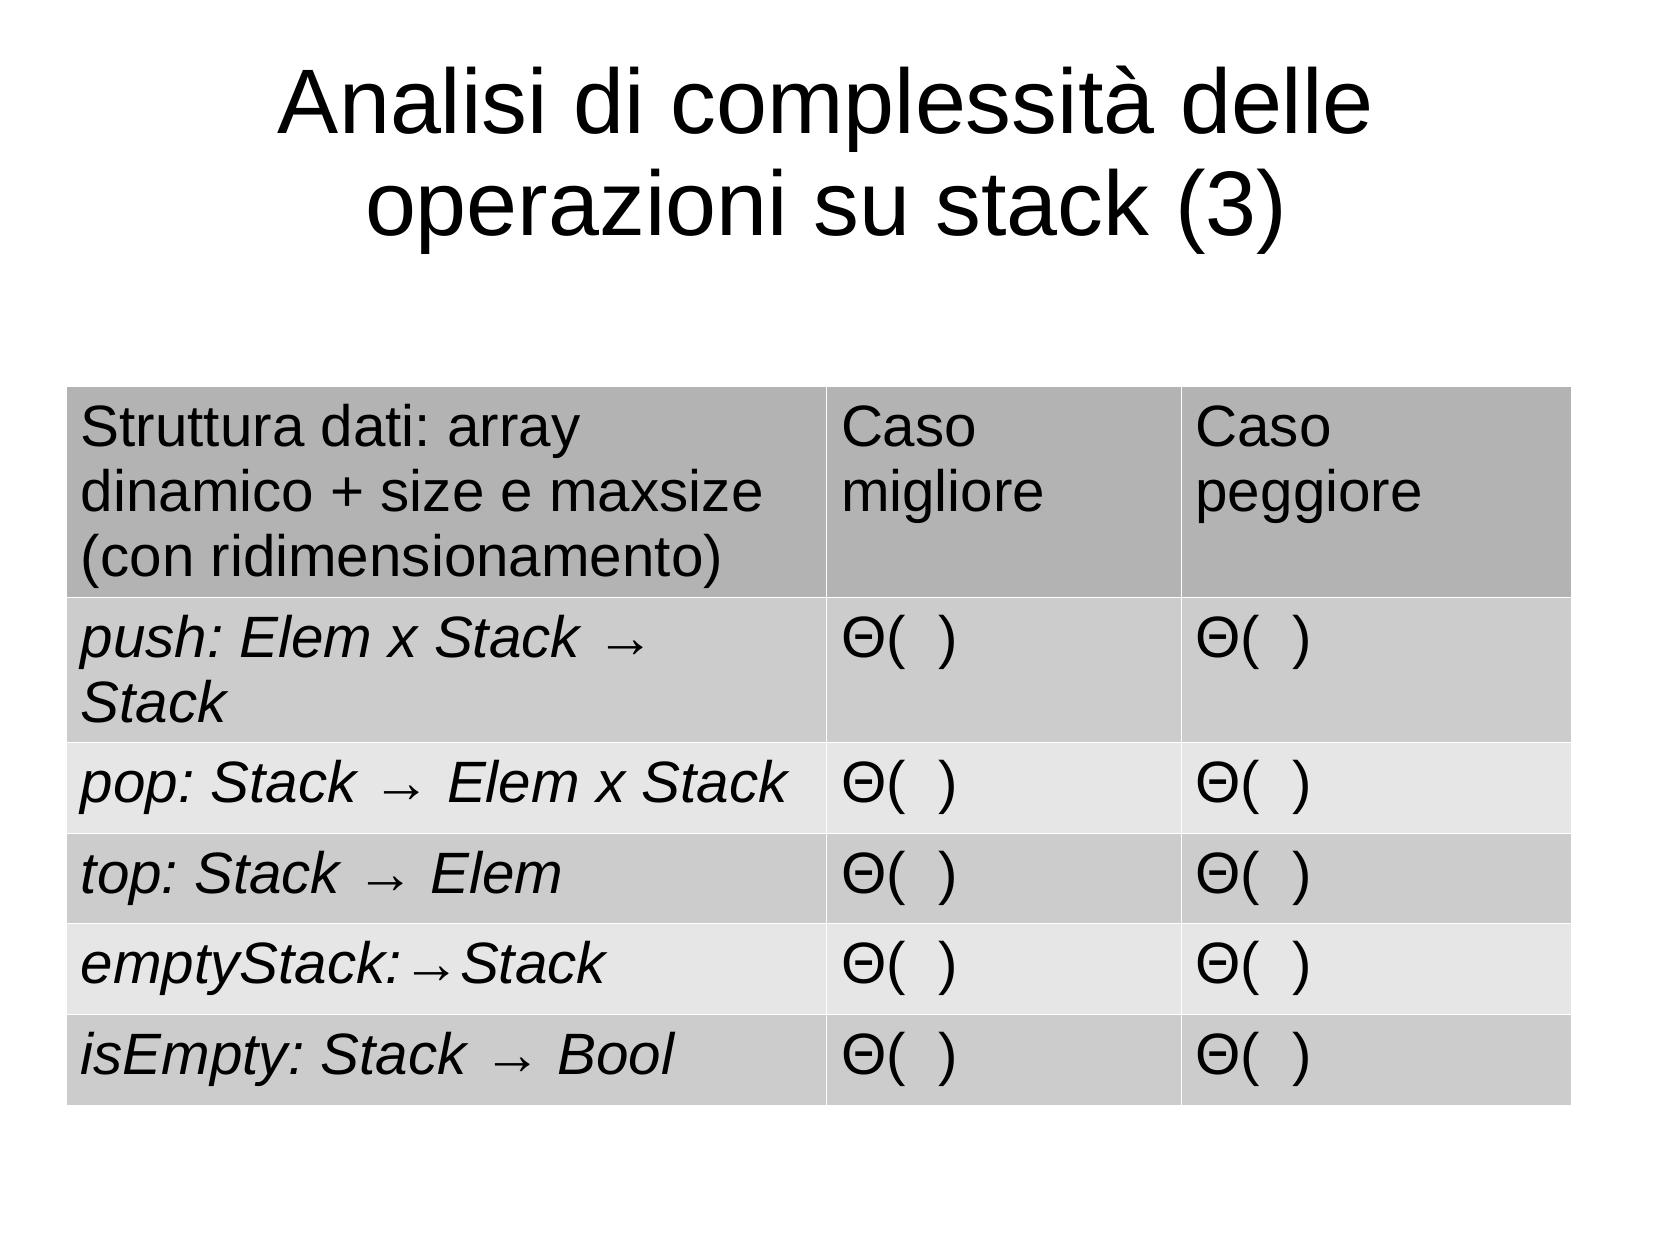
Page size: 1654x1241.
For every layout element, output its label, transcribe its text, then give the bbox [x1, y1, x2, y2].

table_header Caso peggiore [1182, 387, 1571, 597]
table_cell Θ( ) [1182, 924, 1571, 1014]
table_cell Θ( ) [827, 1015, 1181, 1105]
table_cell Θ( ) [827, 598, 1181, 742]
table_cell top: Stack → Elem [67, 834, 826, 923]
table_cell Θ( ) [1182, 598, 1571, 742]
title Analisi di complessità delle operazioni su stack (3) [82, 49, 1571, 257]
table_cell Θ( ) [827, 924, 1181, 1014]
table_header Caso migliore [827, 387, 1181, 597]
table_header Struttura dati: array dinamico + size e maxsize (con ridimensionamento) [67, 387, 826, 597]
table_cell Θ( ) [827, 743, 1181, 833]
table_cell Θ( ) [1182, 1015, 1571, 1105]
table_cell isEmpty: Stack → Bool [67, 1015, 826, 1105]
table_cell emptyStack:→Stack [67, 924, 826, 1014]
table_cell Θ( ) [827, 834, 1181, 923]
table_cell Θ( ) [1182, 743, 1571, 833]
table_cell pop: Stack → Elem x Stack [67, 743, 826, 833]
table_cell push: Elem x Stack → Stack [67, 598, 826, 742]
table_cell Θ( ) [1182, 834, 1571, 923]
